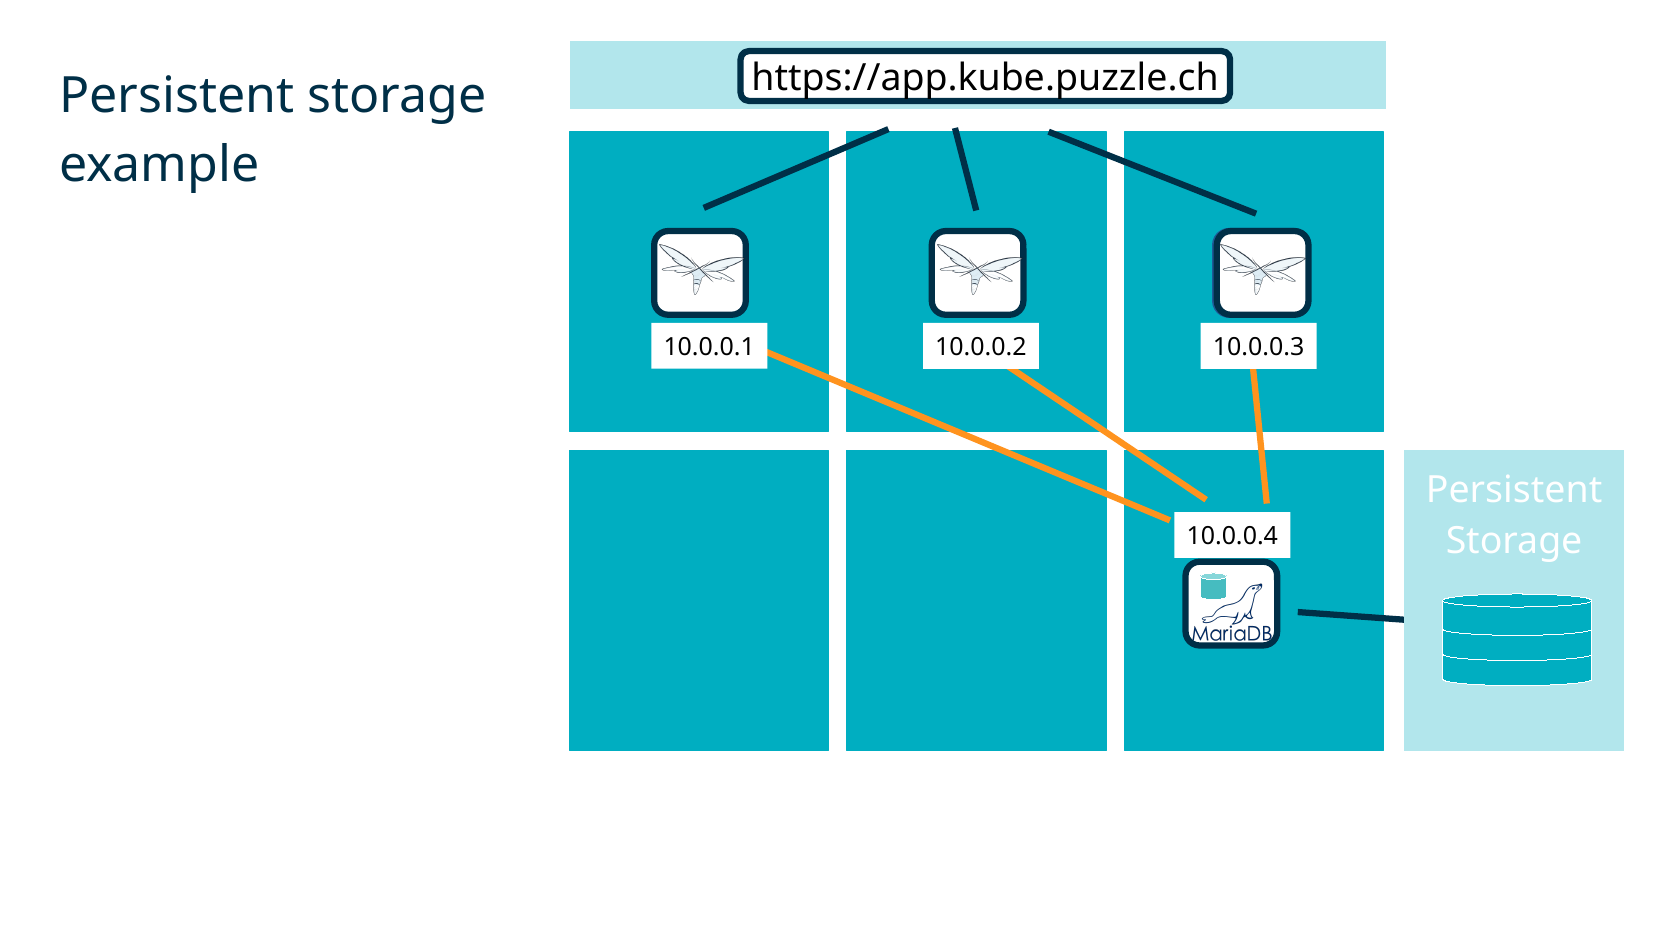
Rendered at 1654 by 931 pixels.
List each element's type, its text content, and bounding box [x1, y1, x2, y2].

text_box [846, 131, 1107, 432]
picture [937, 244, 1020, 295]
picture [659, 244, 742, 295]
text_box [1058, 131, 1107, 151]
text_box [1124, 131, 1384, 432]
title Persistent storage example [59, 59, 557, 219]
picture [1221, 244, 1305, 295]
text_box https://app.kube.puzzle.ch [740, 51, 1231, 101]
text_box Persistent Storage [1404, 450, 1624, 751]
text_box 10.0.0.1 [651, 323, 768, 369]
text_box [846, 450, 1107, 751]
text_box 10.0.0.3 [1200, 323, 1317, 369]
text_box [1442, 593, 1592, 686]
text_box [569, 131, 829, 432]
text_box 10.0.0.2 [923, 323, 1039, 369]
text_box [1012, 450, 1107, 490]
text_box [569, 450, 829, 751]
text_box [846, 389, 947, 432]
text_box [846, 131, 873, 143]
text_box 10.0.0.4 [1174, 512, 1291, 558]
text_box [570, 41, 1386, 109]
picture [1189, 582, 1273, 642]
text_box [1124, 450, 1384, 751]
